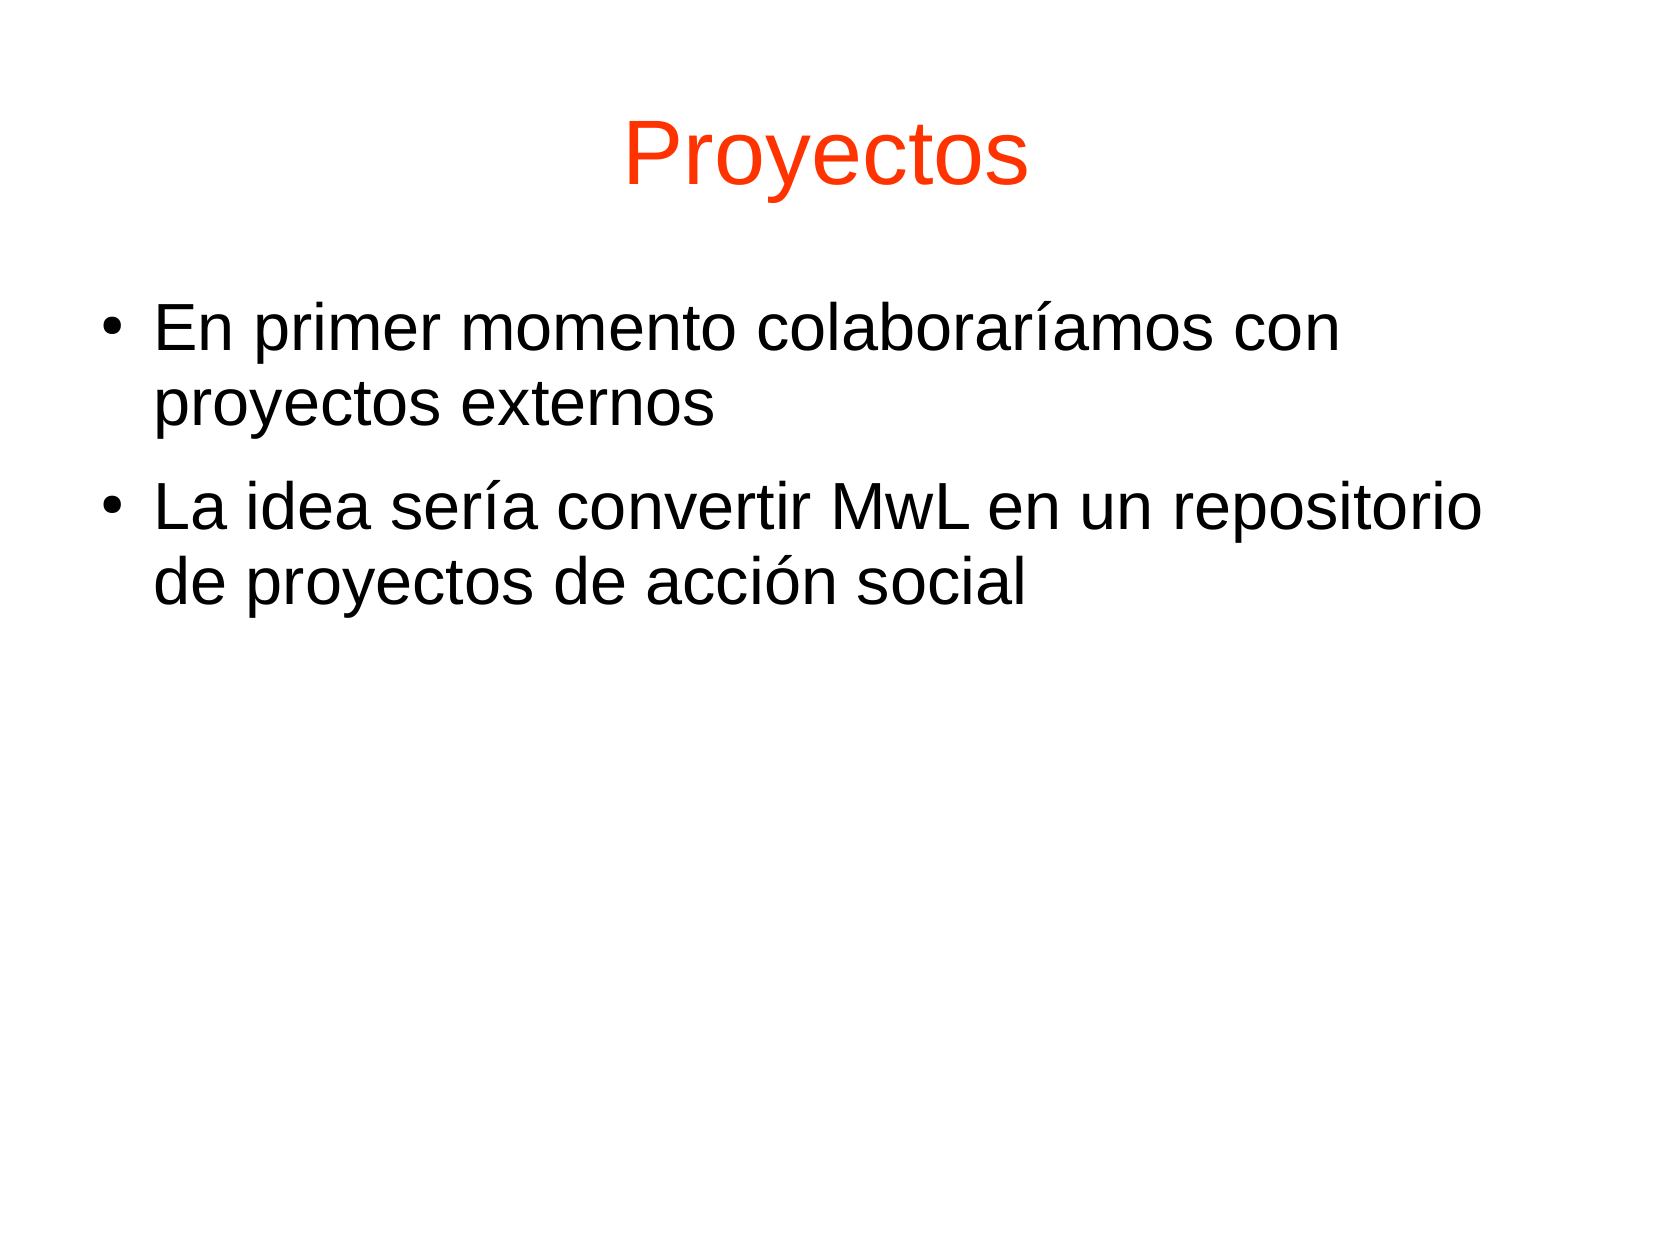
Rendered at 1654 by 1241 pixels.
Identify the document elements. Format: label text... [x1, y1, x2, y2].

list En primer momento colaboraríamos con proyectos externos La idea sería convertir MwL en un repositorio de proyectos de acción social [82, 290, 1571, 1010]
title Proyectos [82, 49, 1571, 257]
